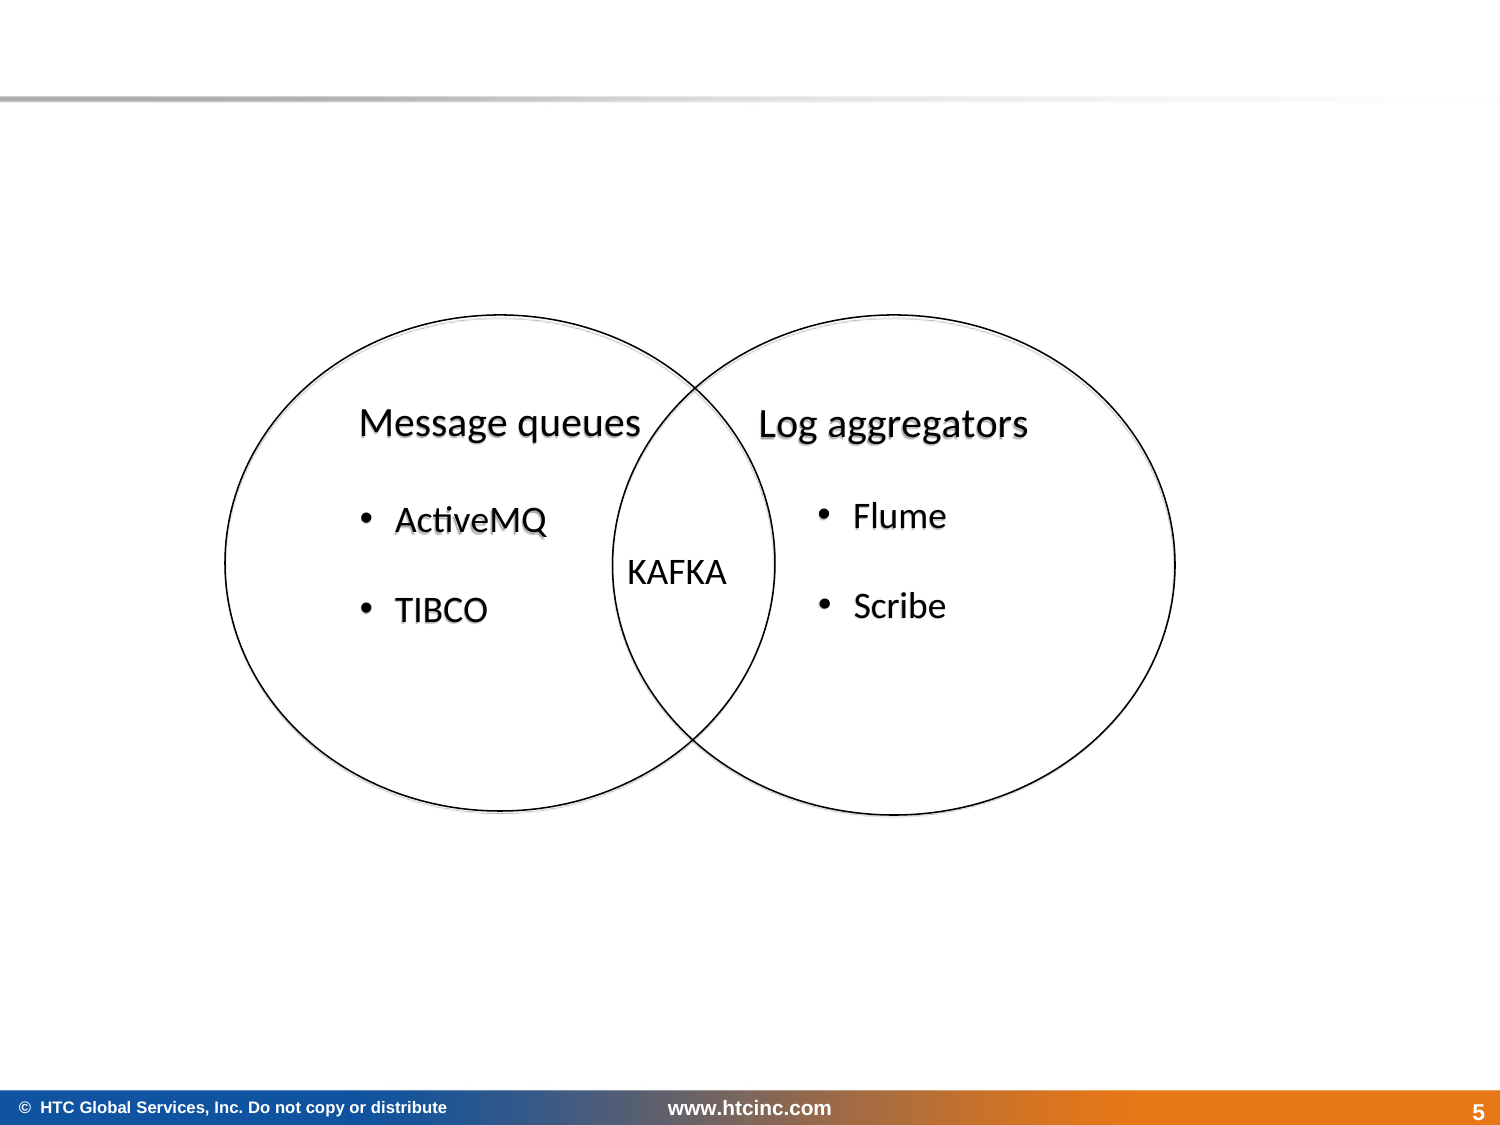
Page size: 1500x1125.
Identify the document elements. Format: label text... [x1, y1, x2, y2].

text_box Message queues ActiveMQ TIBCO [225, 314, 695, 812]
picture [0, 0, 1500, 1125]
text_box KAFKA [612, 539, 775, 600]
text_box Log aggregators Flume Scribe [614, 314, 1176, 816]
